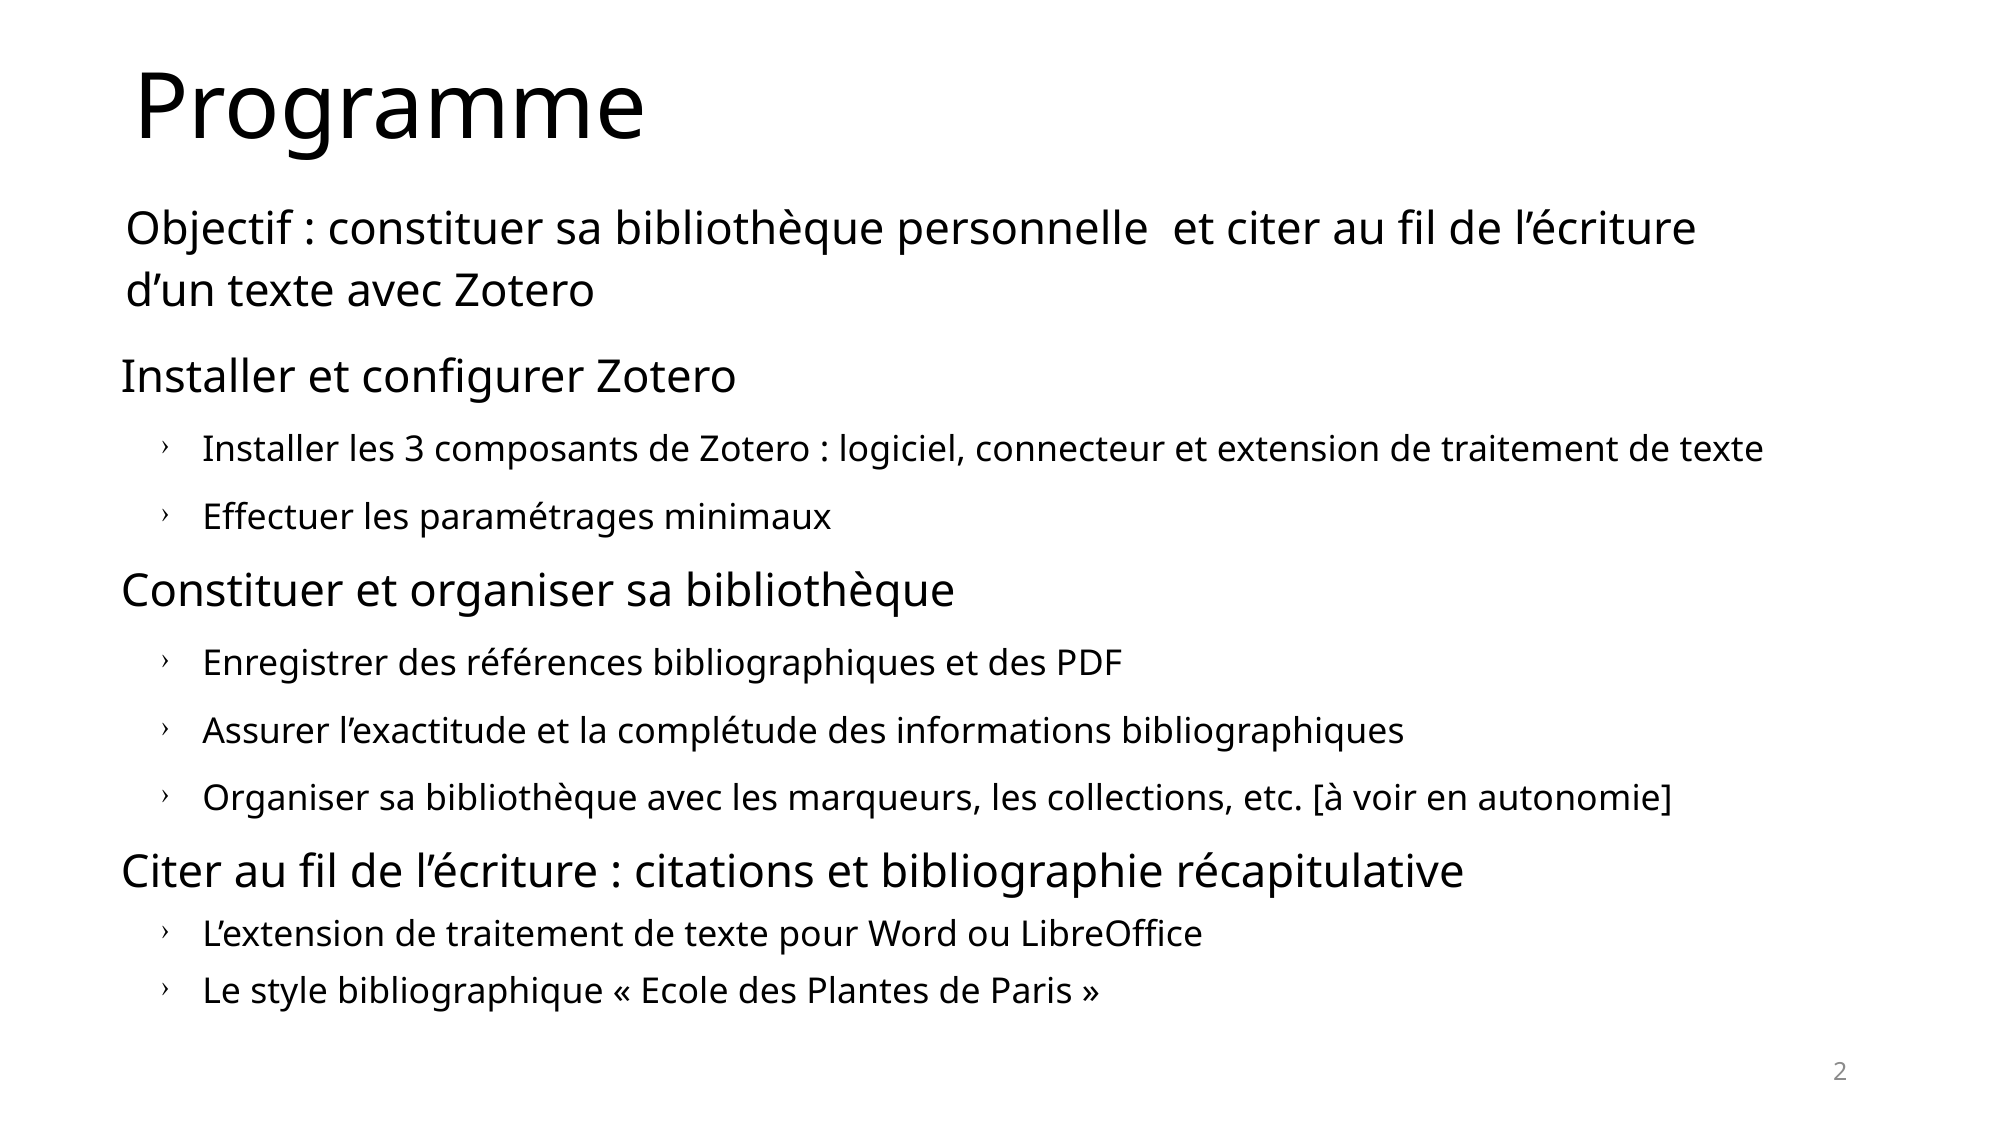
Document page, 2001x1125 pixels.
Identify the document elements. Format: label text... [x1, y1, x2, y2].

list Objectif : constituer sa bibliothèque personnelle et citer au fil de l’écriture d’un texte avec Zotero Installer et configurer Zotero Installer les 3 composants de Zotero : logiciel, connecteur et extension de traitement de texte Effectuer les paramétrages minimaux Constituer et organiser sa bibliothèque Enregistrer des références bibliographiques et des PDF Assurer l’exactitude et la complétude des informations bibliographiques Organiser sa bibliothèque avec les marqueurs, les collections, etc. [à voir en autonomie] Citer au fil de l’écriture : citations et bibliographie récapitulative L’extension de traitement de texte pour Word ou LibreOffice Le style bibliographique « Ecole des Plantes de Paris » [76, 183, 1802, 1061]
title Programme [118, 0, 1844, 218]
